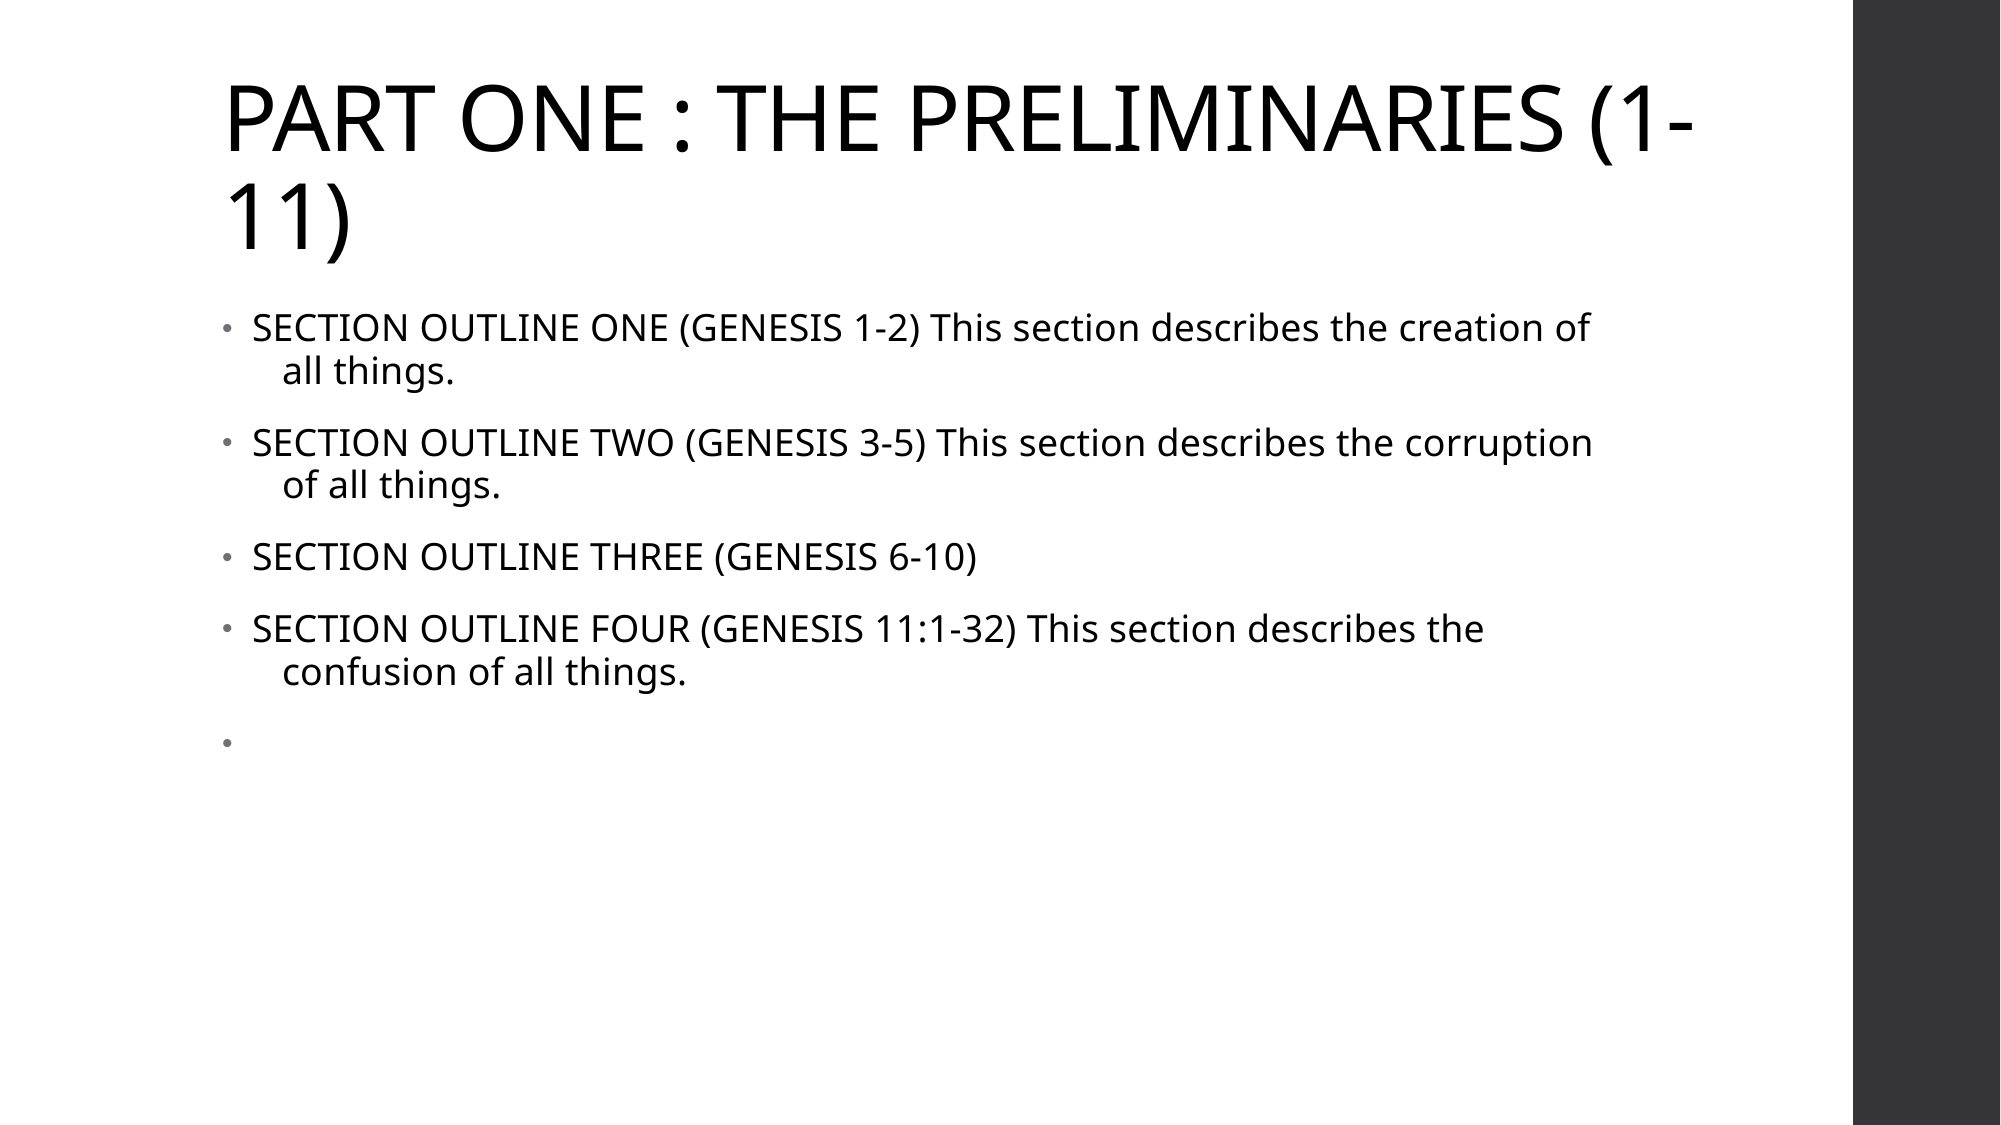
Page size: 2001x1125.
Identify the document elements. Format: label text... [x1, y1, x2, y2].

title PART ONE : THE PRELIMINARIES (1-11) [206, 60, 1797, 278]
list SECTION OUTLINE ONE (GENESIS 1-2) This section describes the creation of all things. SECTION OUTLINE TWO (GENESIS 3-5) This section describes the corruption of all things. SECTION OUTLINE THREE (GENESIS 6-10) SECTION OUTLINE FOUR (GENESIS 11:1-32) This section describes the confusion of all things. [206, 299, 1617, 1014]
